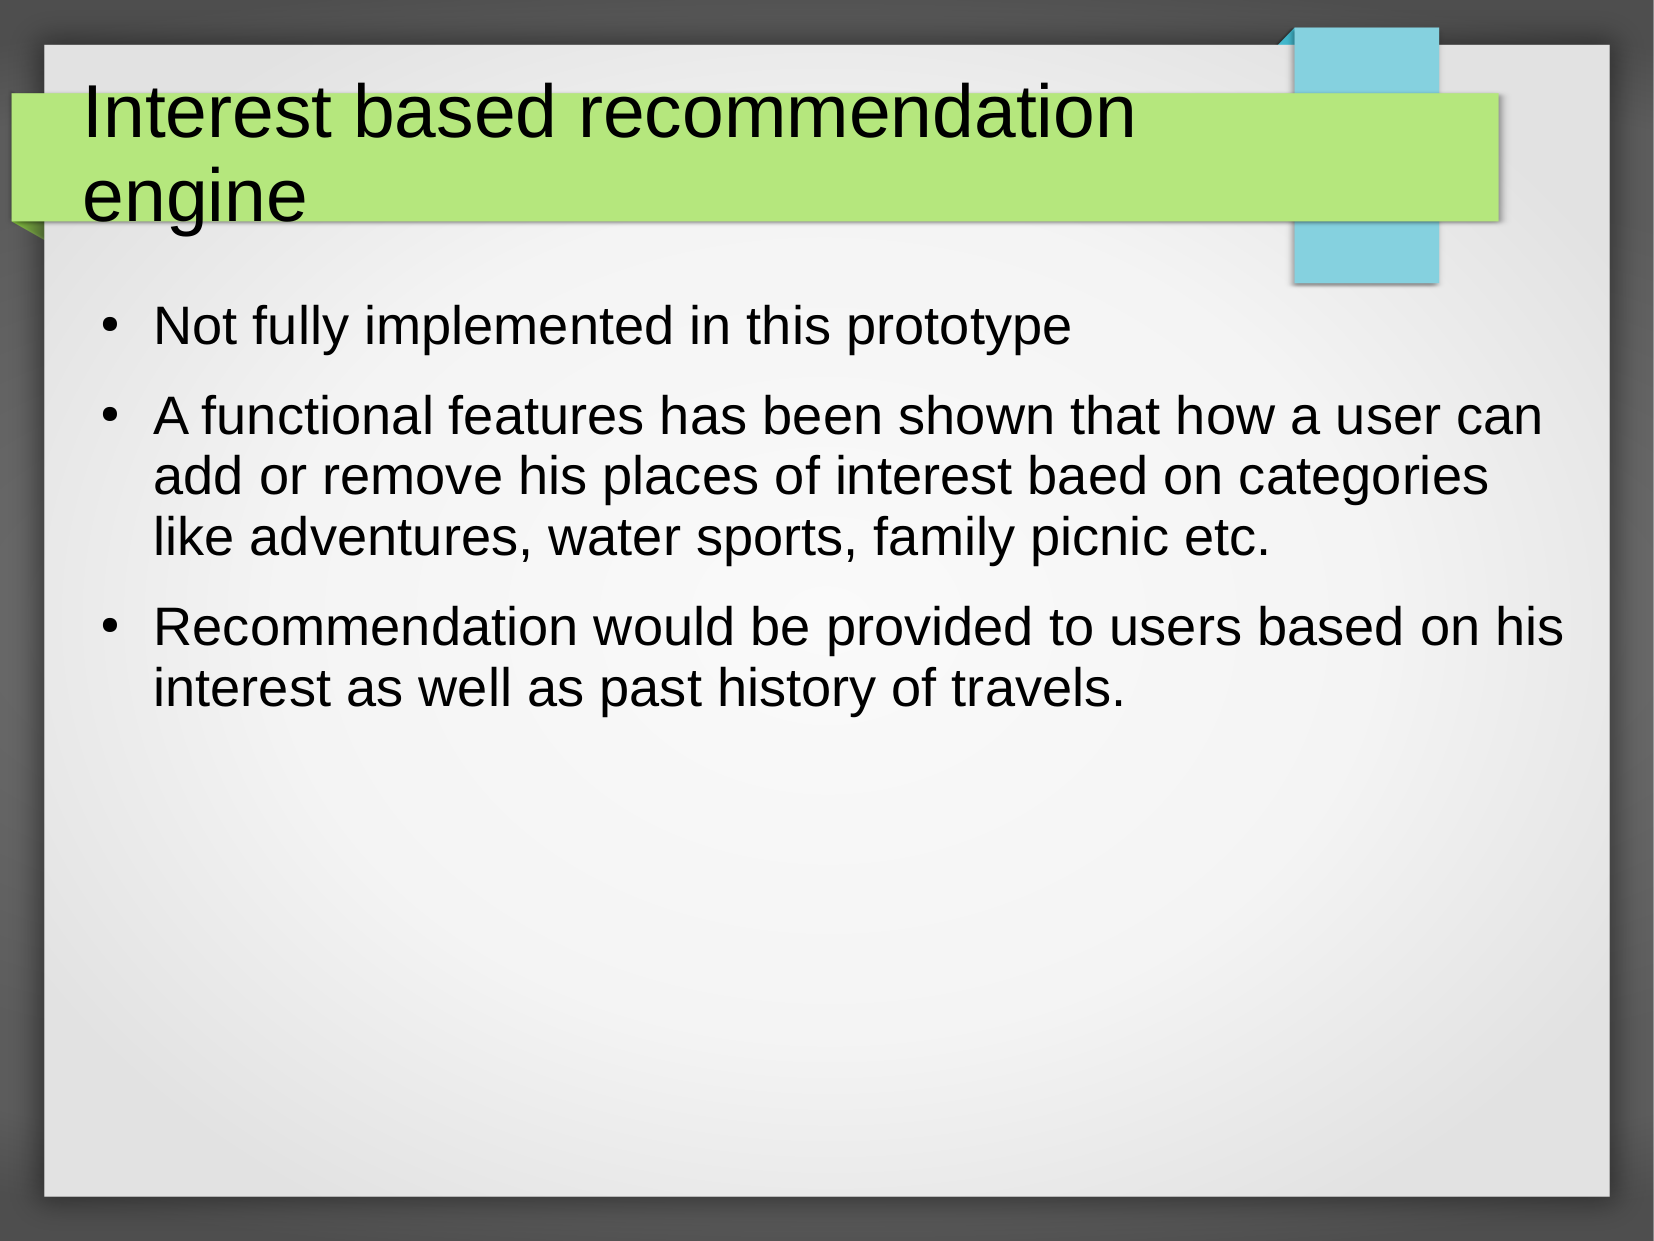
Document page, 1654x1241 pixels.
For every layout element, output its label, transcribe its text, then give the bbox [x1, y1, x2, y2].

title Interest based recommendation engine [82, 69, 1264, 238]
list Not fully implemented in this prototype A functional features has been shown that how a user can add or remove his places of interest baed on categories like adventures, water sports, family picnic etc. Recommendation would be provided to users based on his interest as well as past history of travels. [82, 295, 1571, 1015]
picture [0, 0, 1654, 1241]
